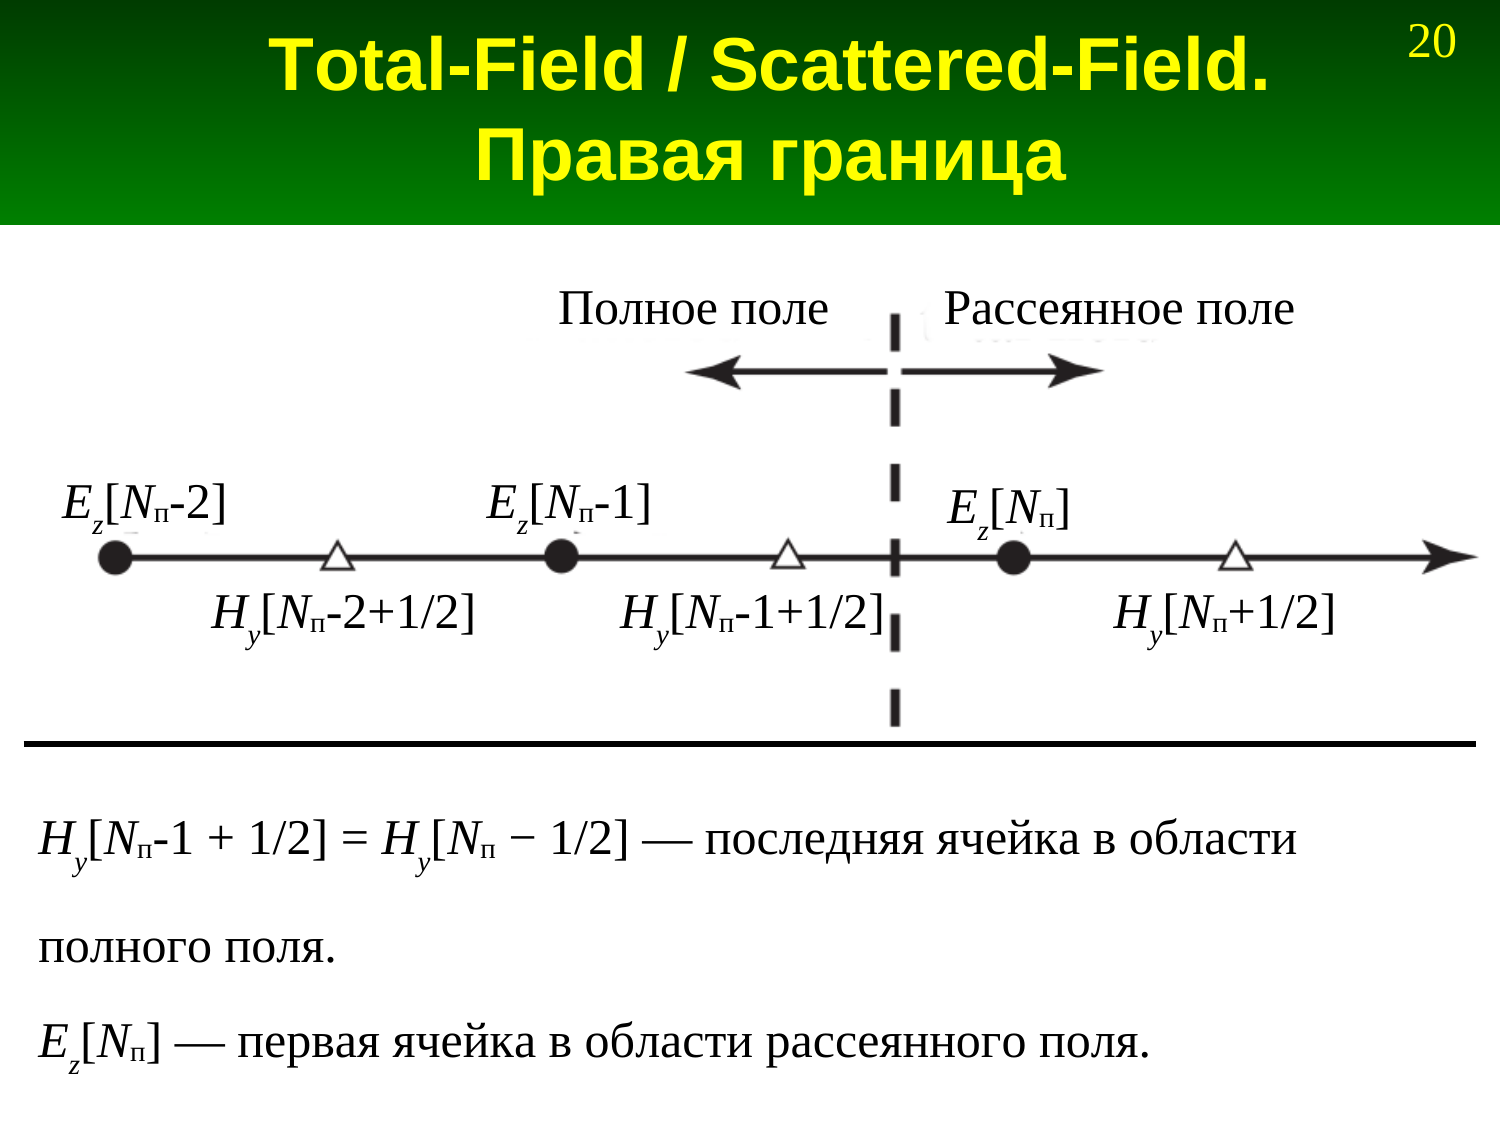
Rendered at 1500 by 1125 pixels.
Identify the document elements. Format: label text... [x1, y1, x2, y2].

text_box Ez[Nп] [932, 466, 1099, 558]
text_box Рассеянное поле [928, 267, 1311, 343]
text_box Hy[Nп+1/2] [1098, 570, 1374, 706]
text_box Hy[Nп-1+1/2] [605, 570, 906, 719]
text_box Hy[Nп-2+1/2] [196, 570, 496, 718]
text_box Полное поле [543, 267, 925, 343]
text_box Ez[Nп-2] [47, 460, 247, 608]
text_box Hy[Nп-1 + 1/2] = Hy[Nп − 1/2] — последняя ячейка в области полного поля. Ez[Nп] — первая ячейка в области рассеянного поля. [23, 797, 1369, 1100]
picture [82, 263, 1500, 745]
title Total-Field / Scattered-Field. Правая граница [100, 7, 1441, 204]
text_box Ez[Nп-1] [471, 460, 671, 608]
